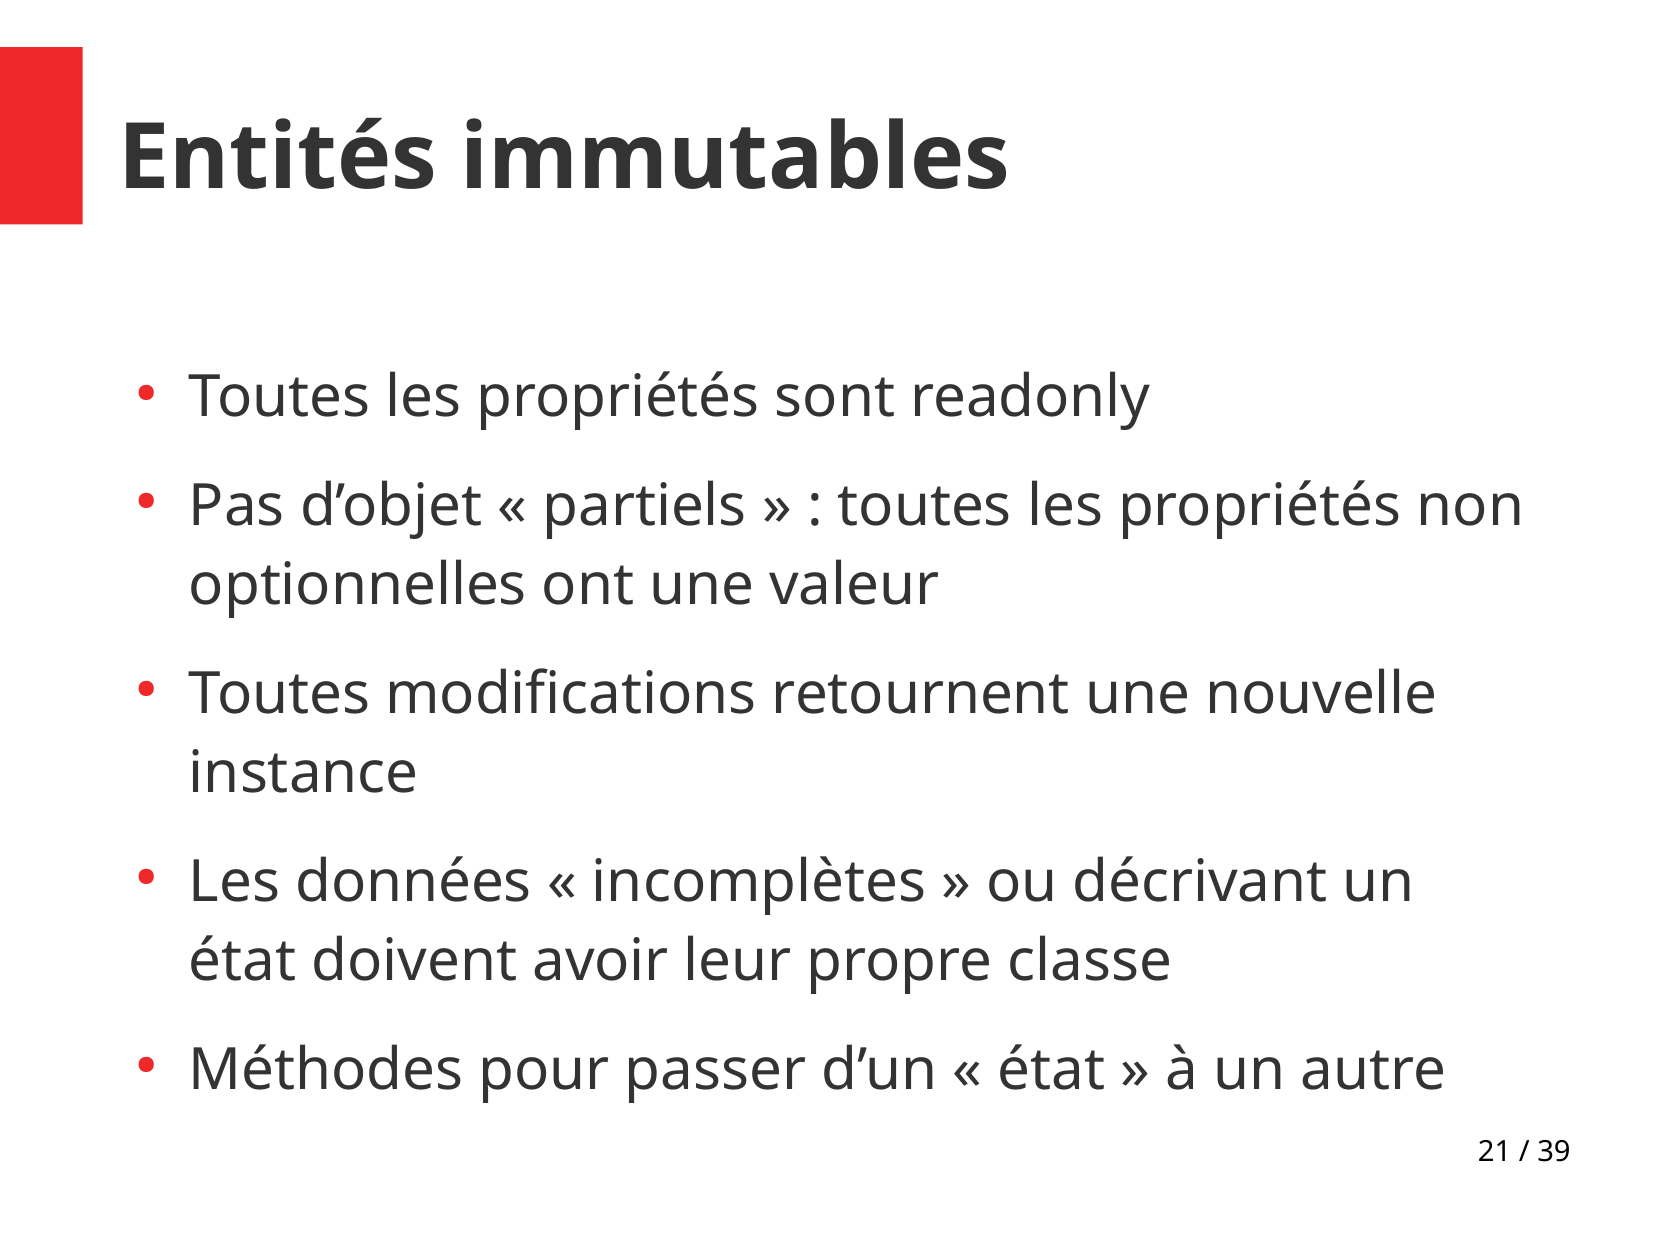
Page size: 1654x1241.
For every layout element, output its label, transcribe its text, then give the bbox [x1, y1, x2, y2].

title Entités immutables [118, 49, 1571, 257]
list Toutes les propriétés sont readonly Pas d’objet « partiels » : toutes les propriétés non optionnelles ont une valeur Toutes modifications retournent une nouvelle instance Les données « incomplètes » ou décrivant un état doivent avoir leur propre classe Méthodes pour passer d’un « état » à un autre [118, 354, 1536, 1074]
